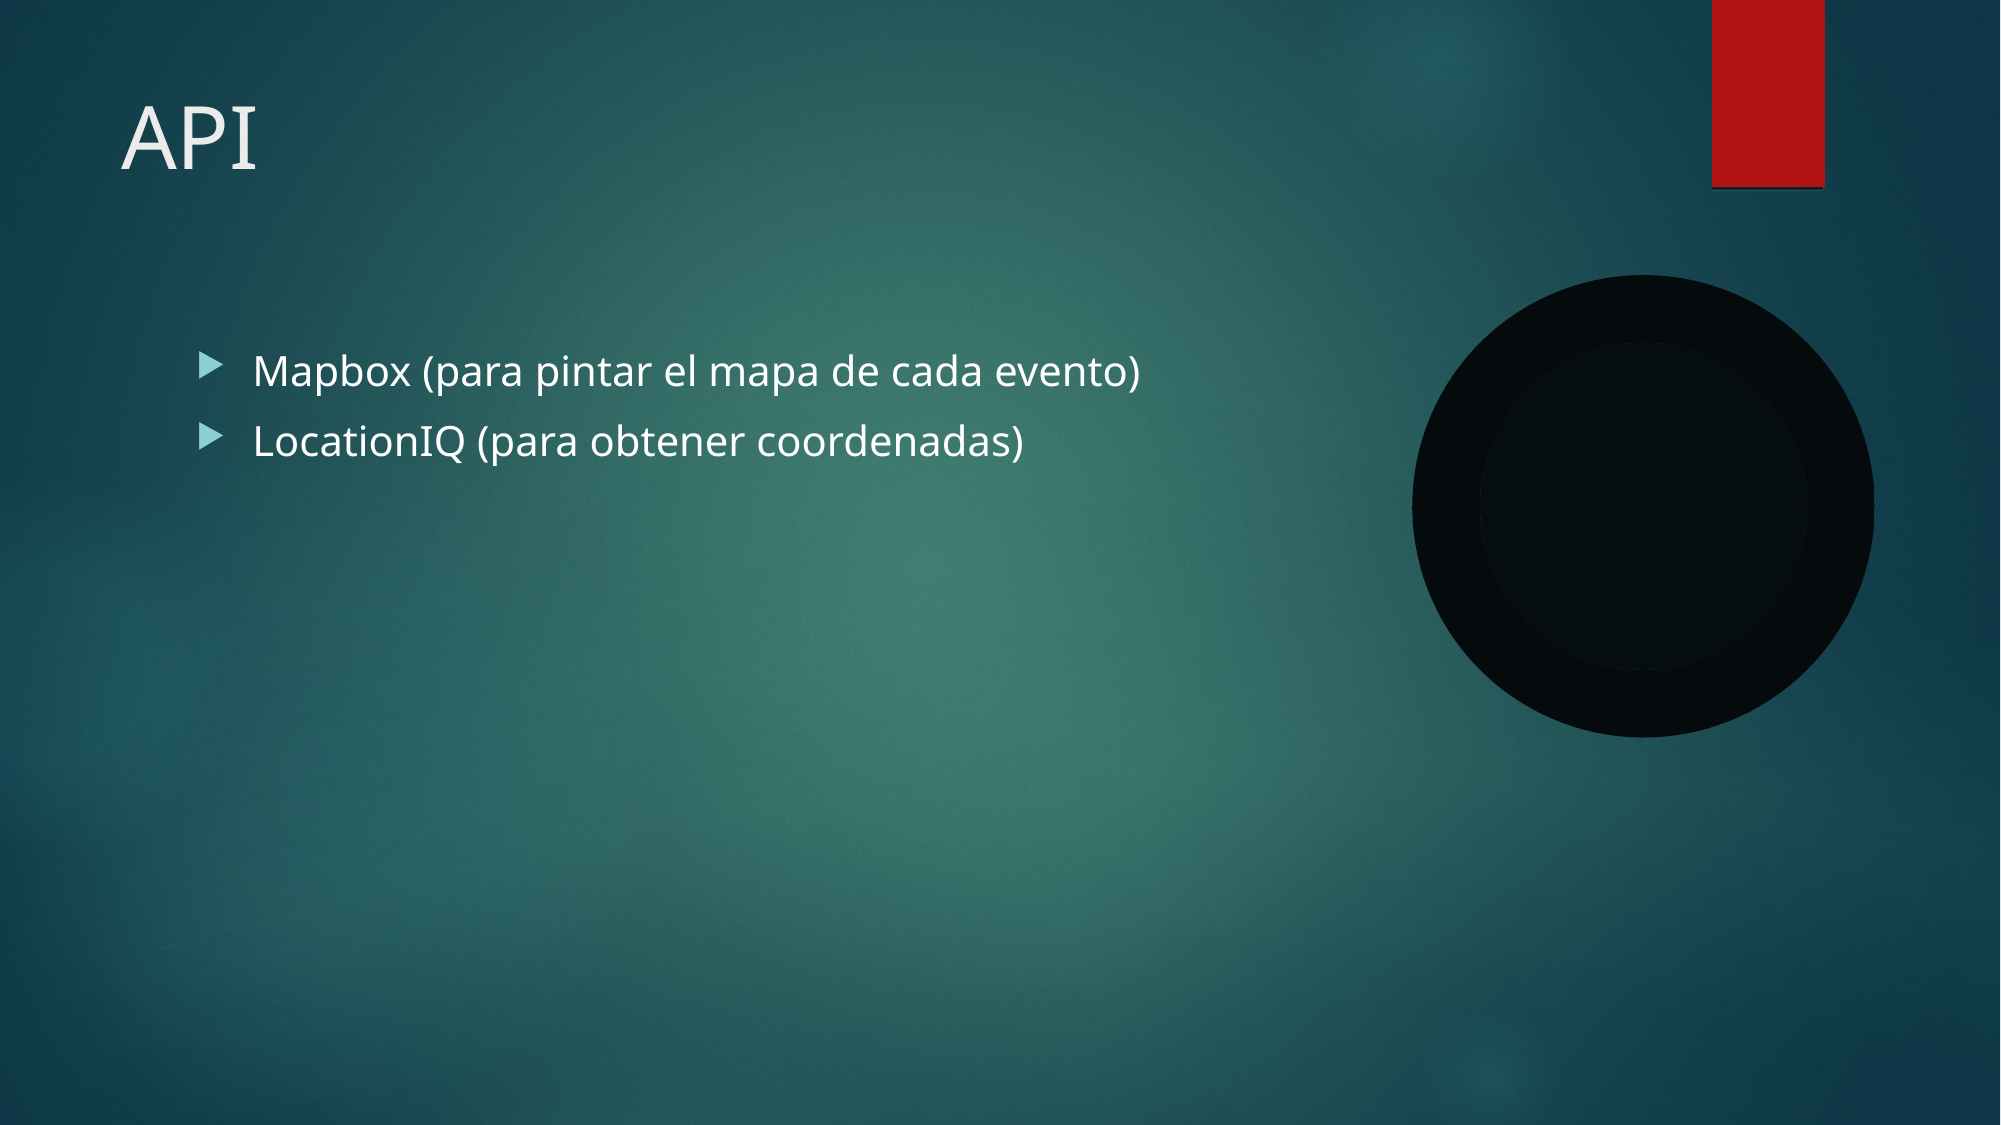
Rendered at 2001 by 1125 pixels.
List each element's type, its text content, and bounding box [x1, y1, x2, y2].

list Mapbox (para pintar el mapa de cada evento) LocationIQ (para obtener coordenadas) [181, 336, 1649, 1026]
title API [106, 74, 1649, 305]
